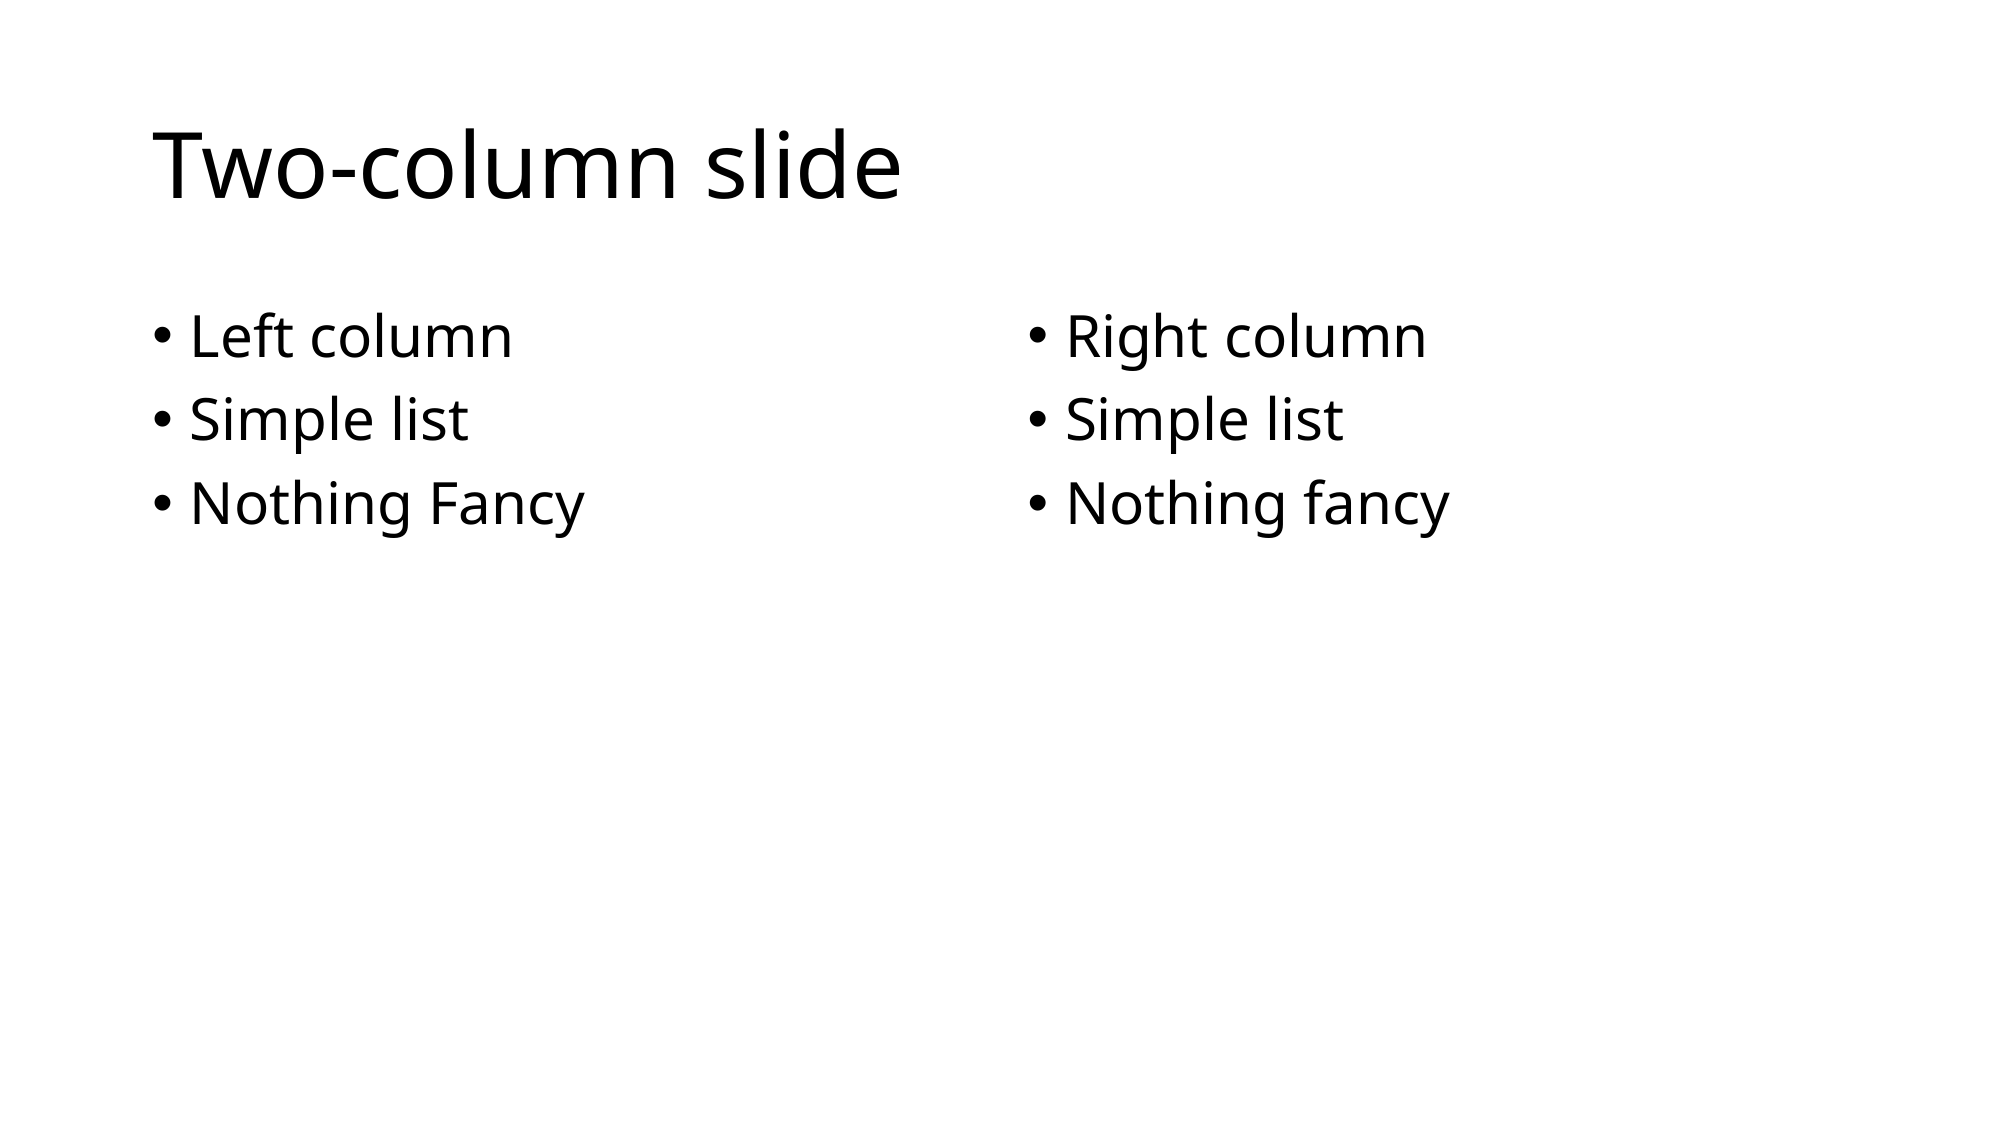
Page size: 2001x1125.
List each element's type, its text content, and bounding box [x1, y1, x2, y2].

list Right column Simple list Nothing fancy [1012, 299, 1863, 1014]
list Left column Simple list Nothing Fancy [137, 299, 988, 1014]
title Two-column slide [137, 59, 1863, 278]
